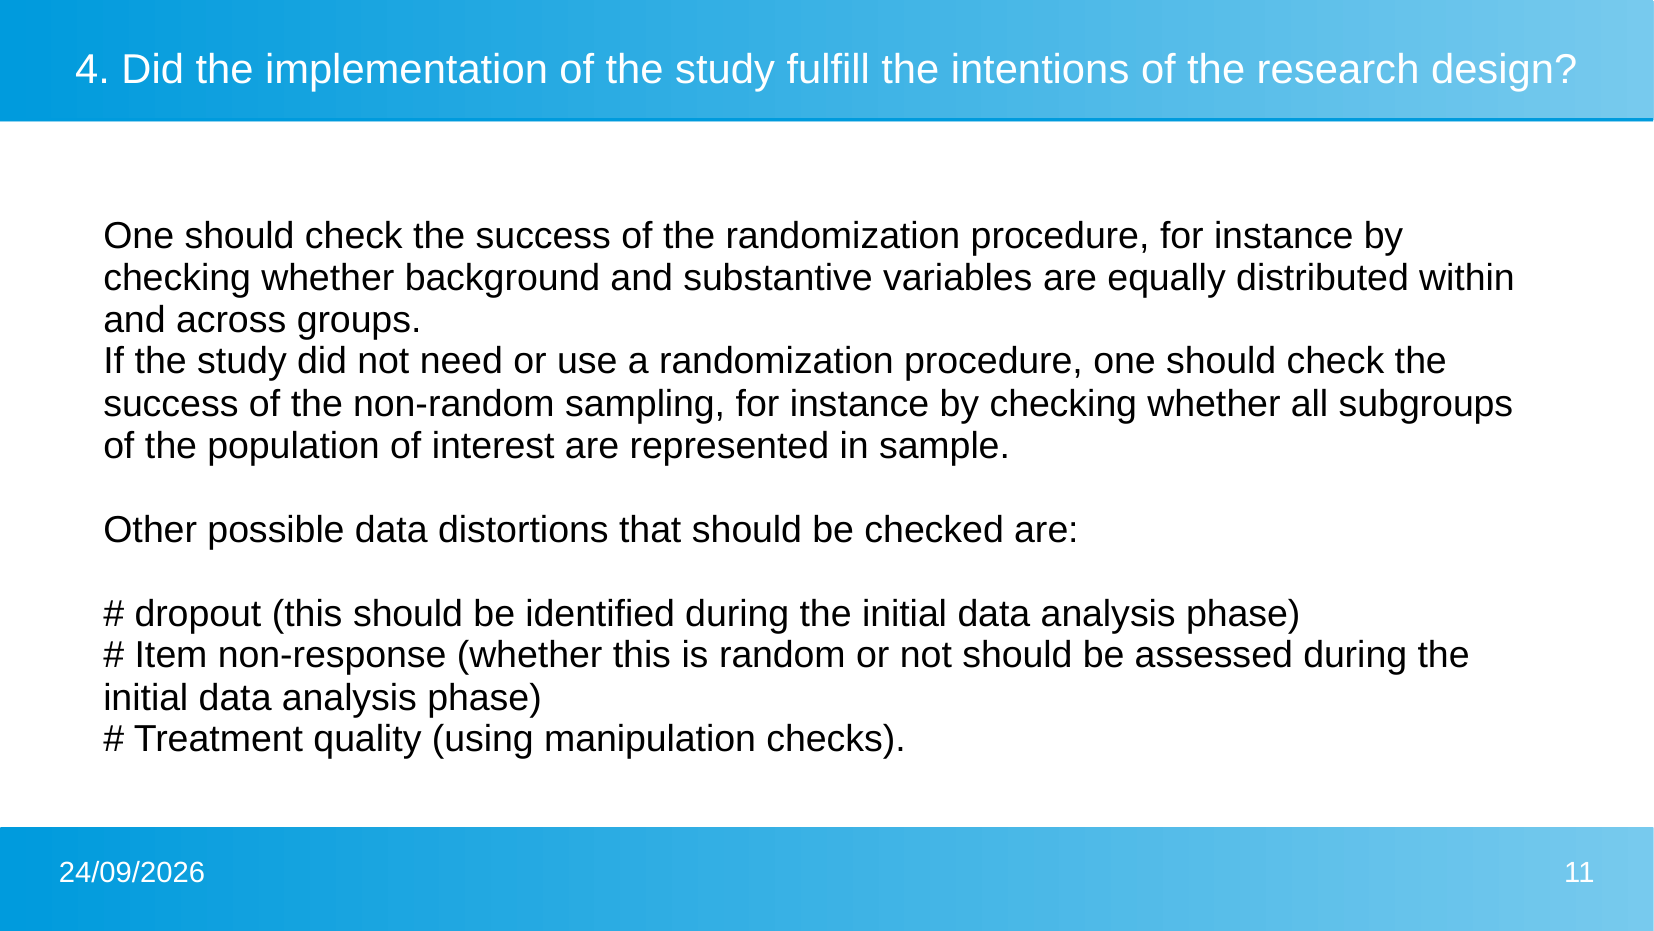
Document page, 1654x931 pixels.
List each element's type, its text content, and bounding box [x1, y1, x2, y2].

text_box One should check the success of the randomization procedure, for instance by checking whether background and substantive variables are equally distributed within and across groups. If the study did not need or use a randomization procedure, one should check the success of the non-random sampling, for instance by checking whether all subgroups of the population of interest are represented in sample. Other possible data distortions that should be checked are: # dropout (this should be identified during the initial data analysis phase) # Item non-response (whether this is random or not should be assessed during the initial data analysis phase) # Treatment quality (using manipulation checks). [88, 206, 1565, 768]
title 4. Did the implementation of the study fulfill the intentions of the research design? [59, 29, 1595, 108]
